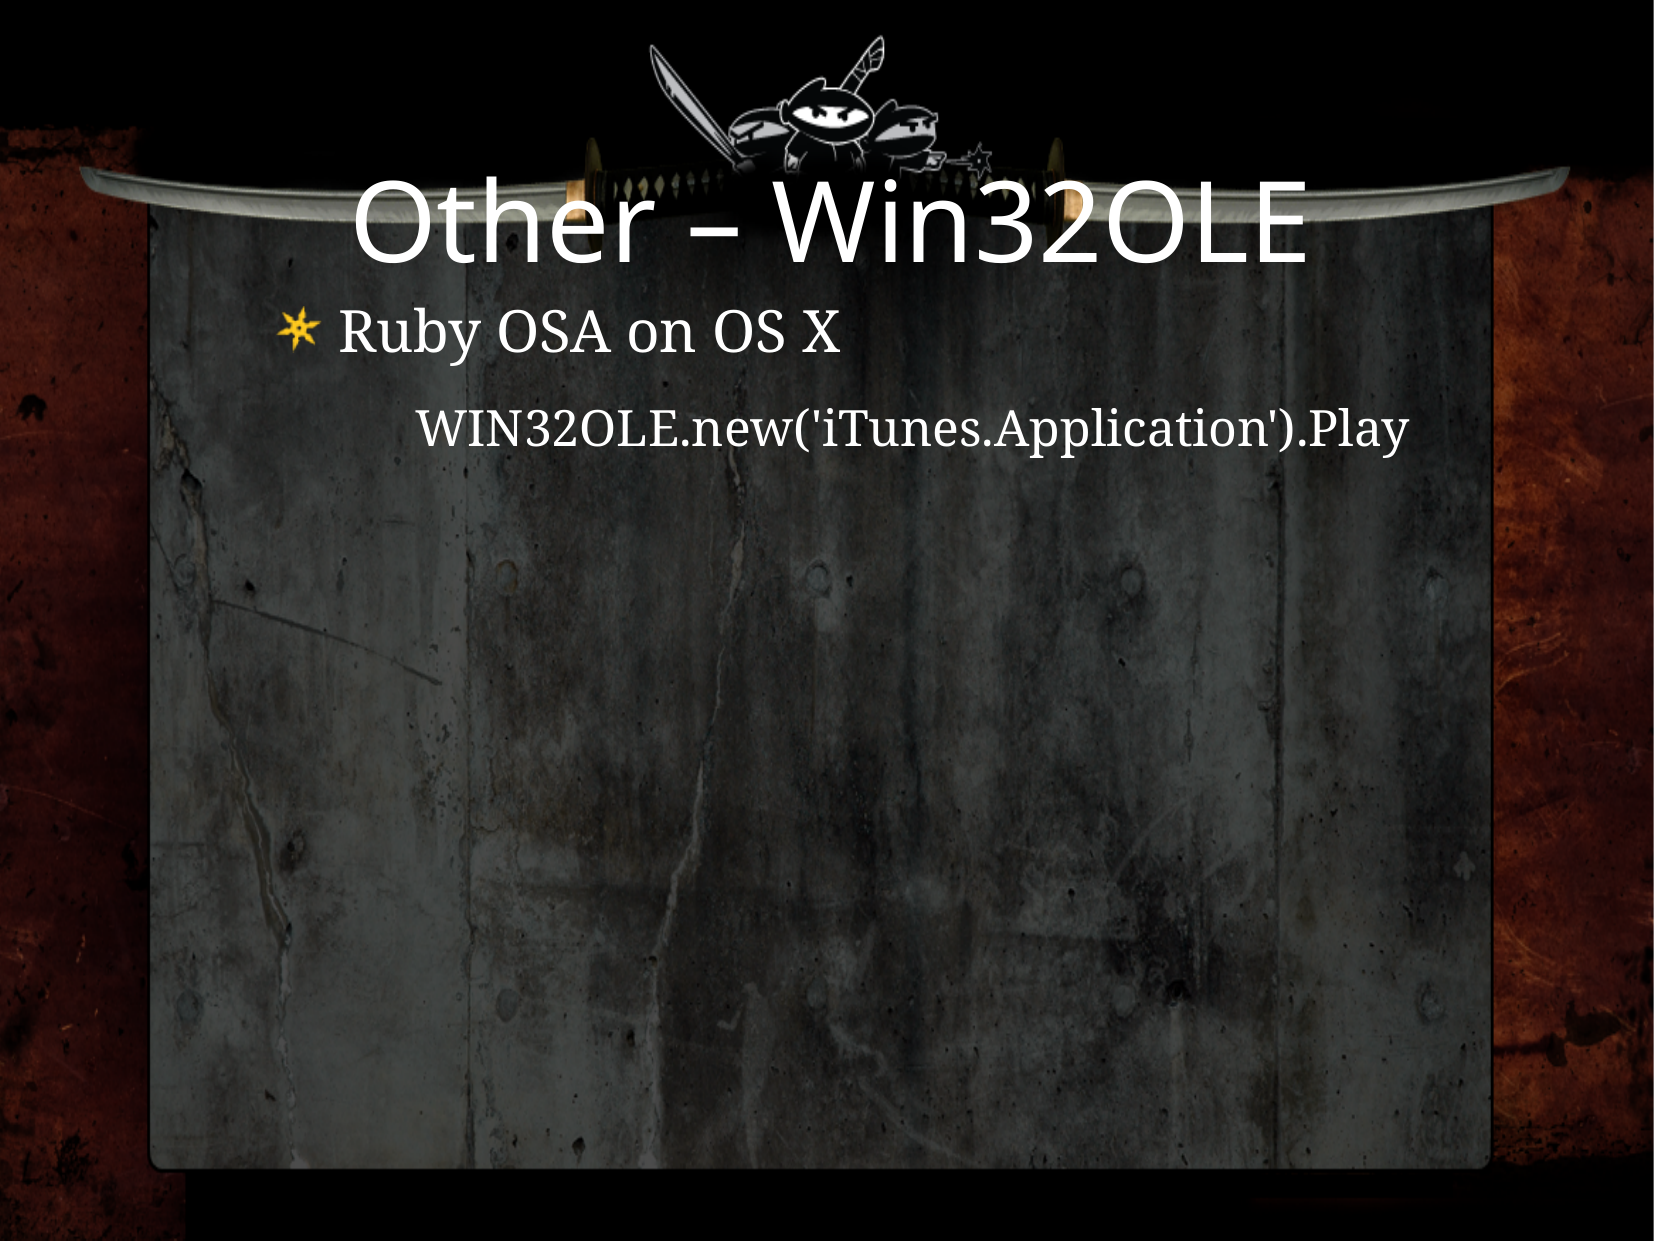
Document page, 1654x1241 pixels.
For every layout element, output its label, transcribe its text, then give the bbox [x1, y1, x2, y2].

title Other – Win32OLE [86, 25, 1576, 413]
picture [0, 0, 1654, 1241]
list Ruby OSA on OS X WIN32OLE.new('iTunes.Application').Play [187, 290, 1501, 1109]
